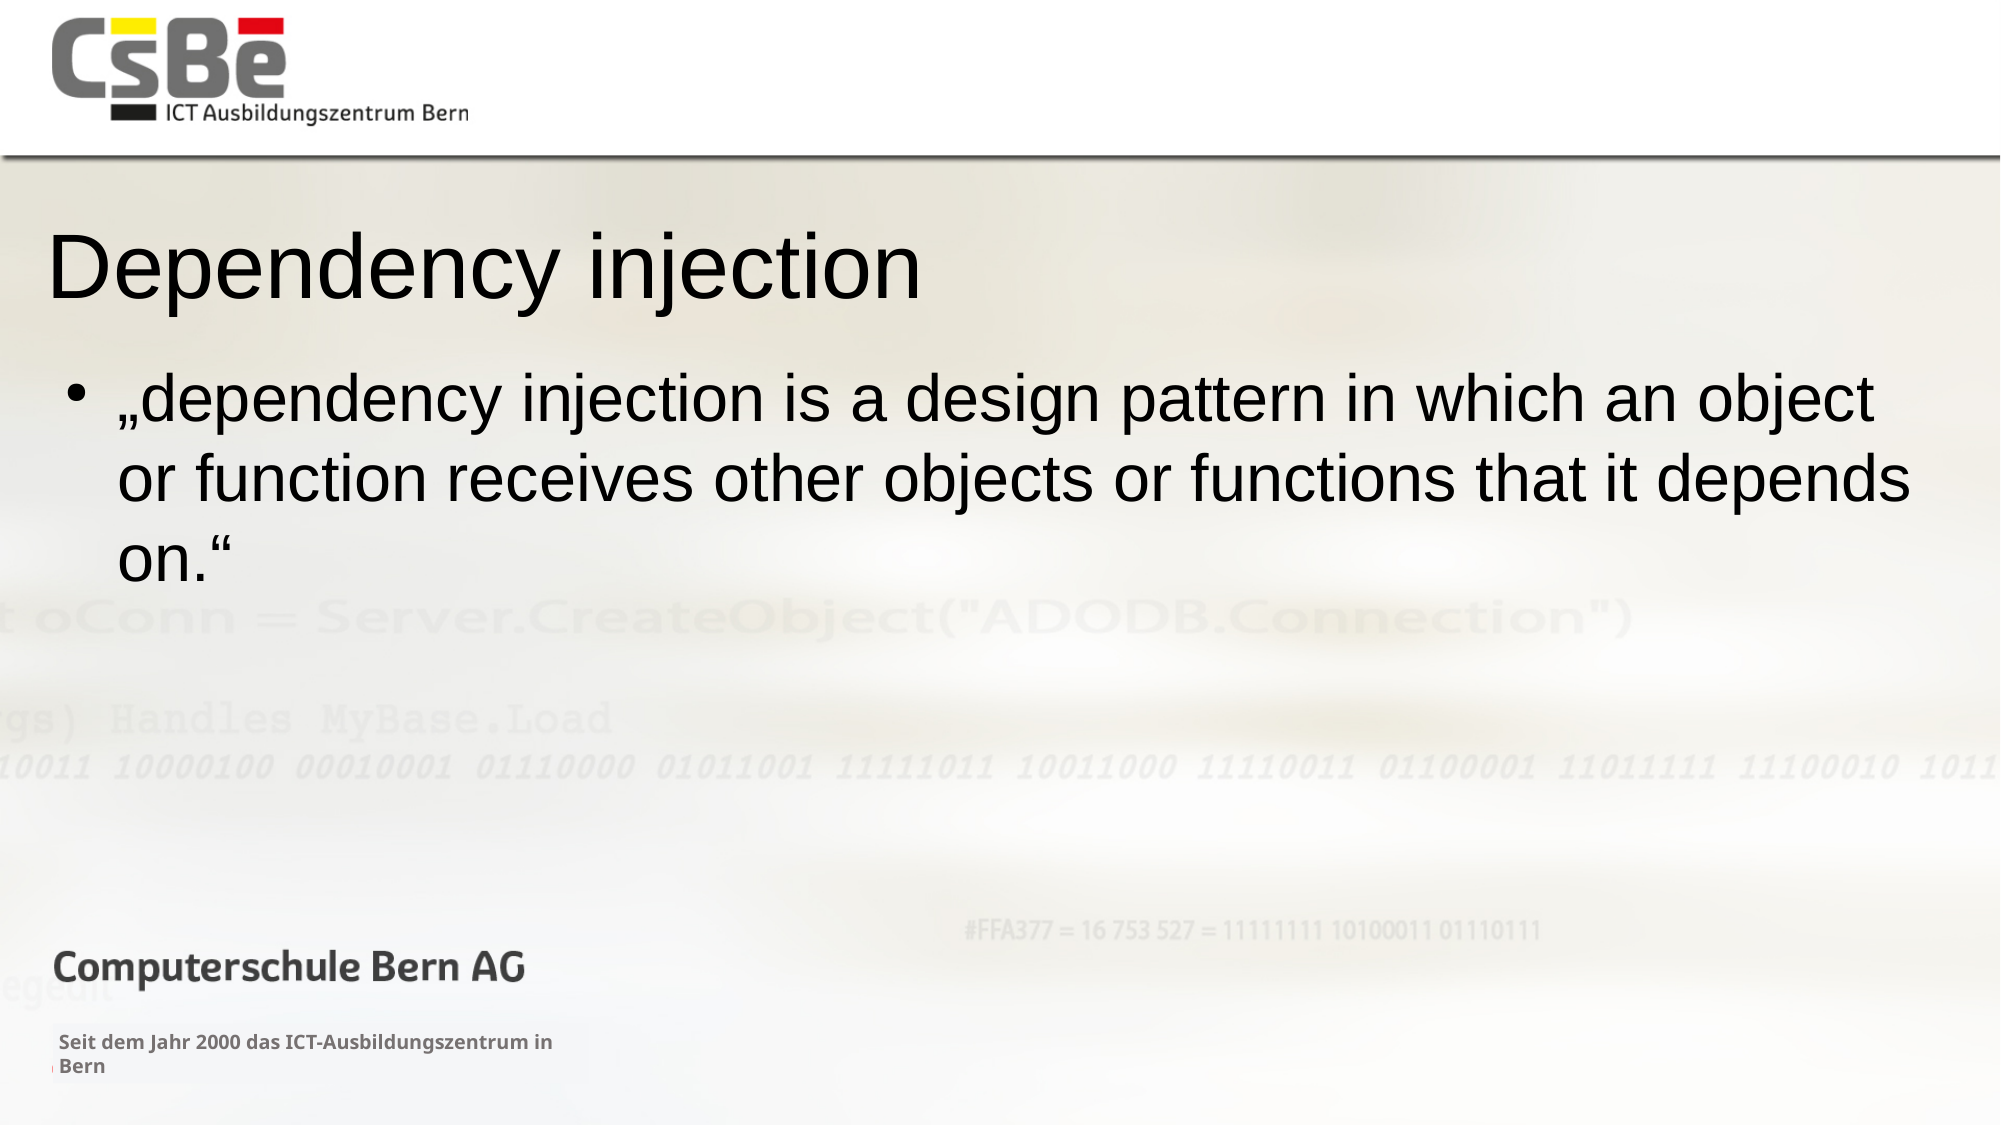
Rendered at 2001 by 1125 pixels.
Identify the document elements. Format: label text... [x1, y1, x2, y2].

list Dependency injection [46, 206, 1920, 355]
list „dependency injection is a design pattern in which an object or function receives other objects or functions that it depends on.“ [46, 355, 1920, 886]
picture [0, 0, 2001, 1125]
